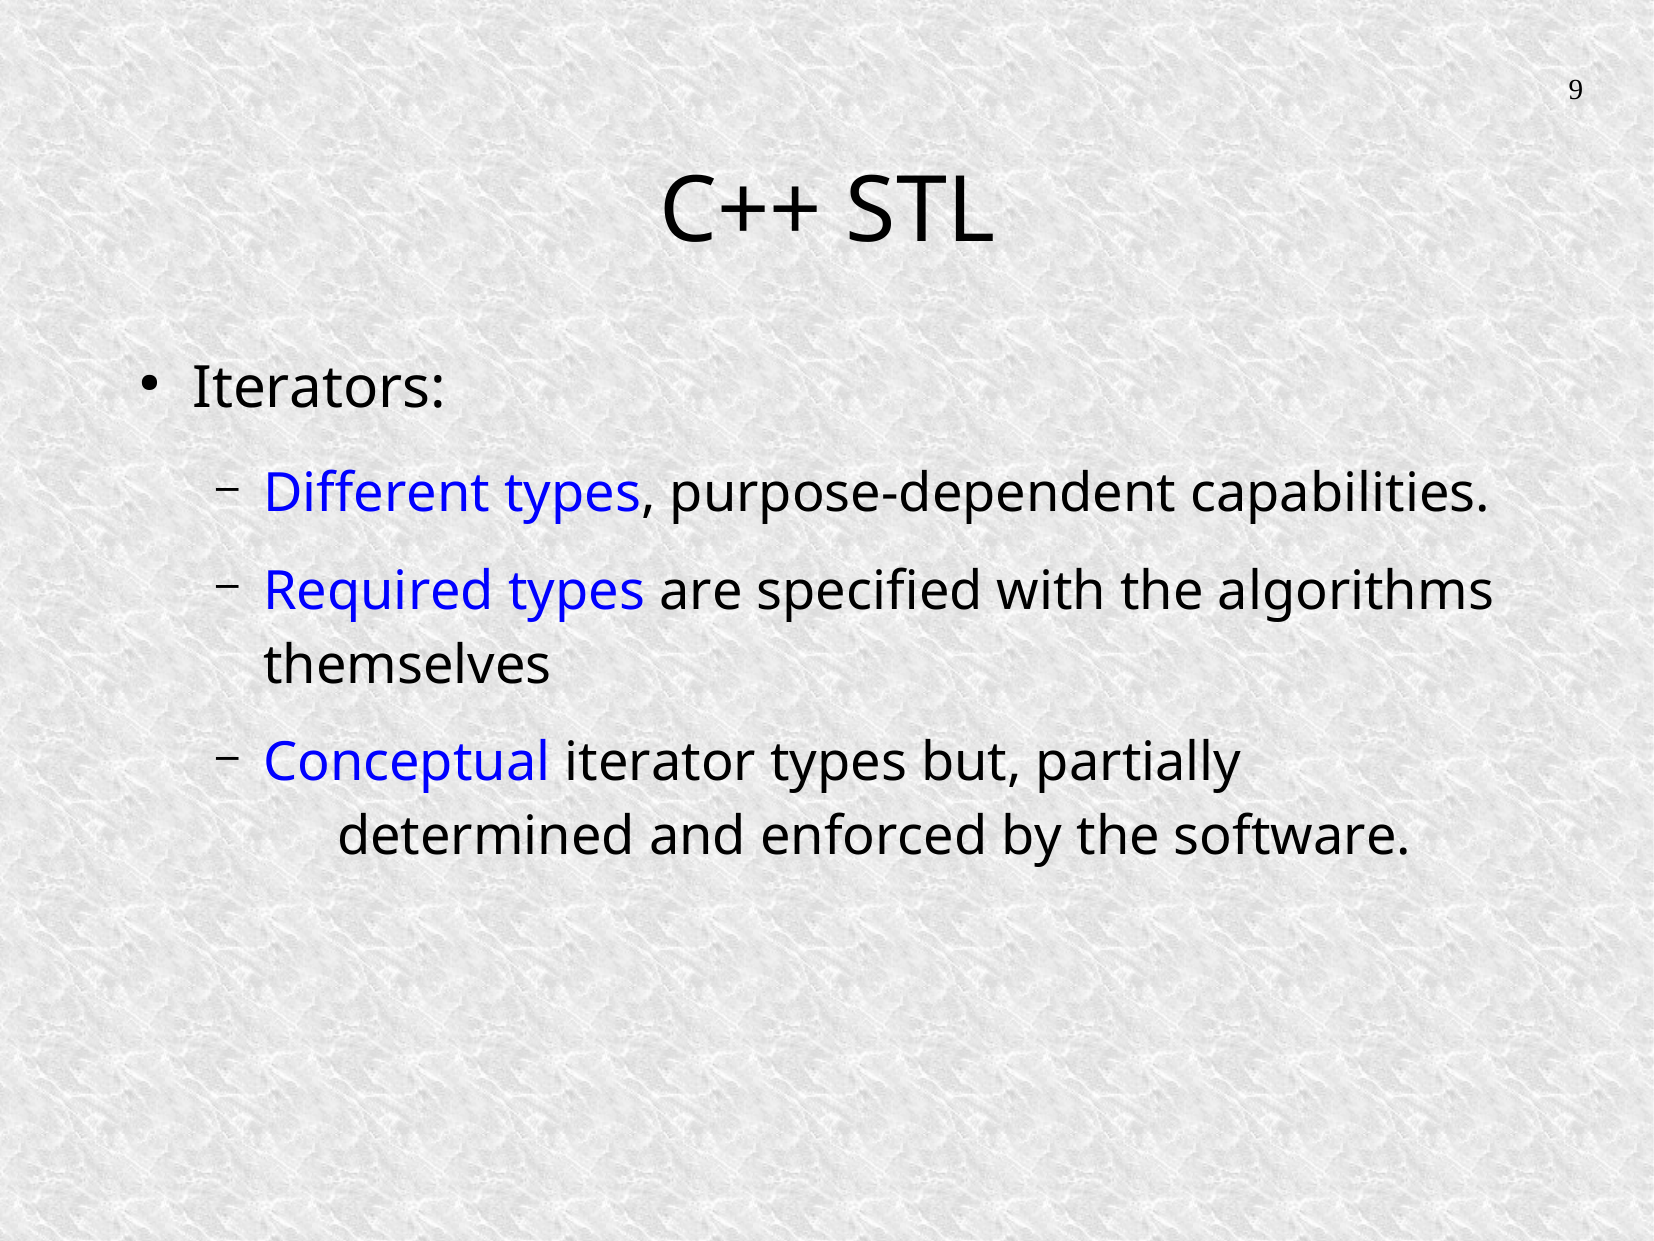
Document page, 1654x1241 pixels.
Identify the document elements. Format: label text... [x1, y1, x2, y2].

list Iterators: Different types, purpose-dependent capabilities. Required types are specified with the algorithms themselves Conceptual iterator types but, partially determined and enforced by the software. [121, 344, 1534, 1127]
picture [0, 0, 1654, 1241]
title C++ STL [121, 102, 1534, 311]
